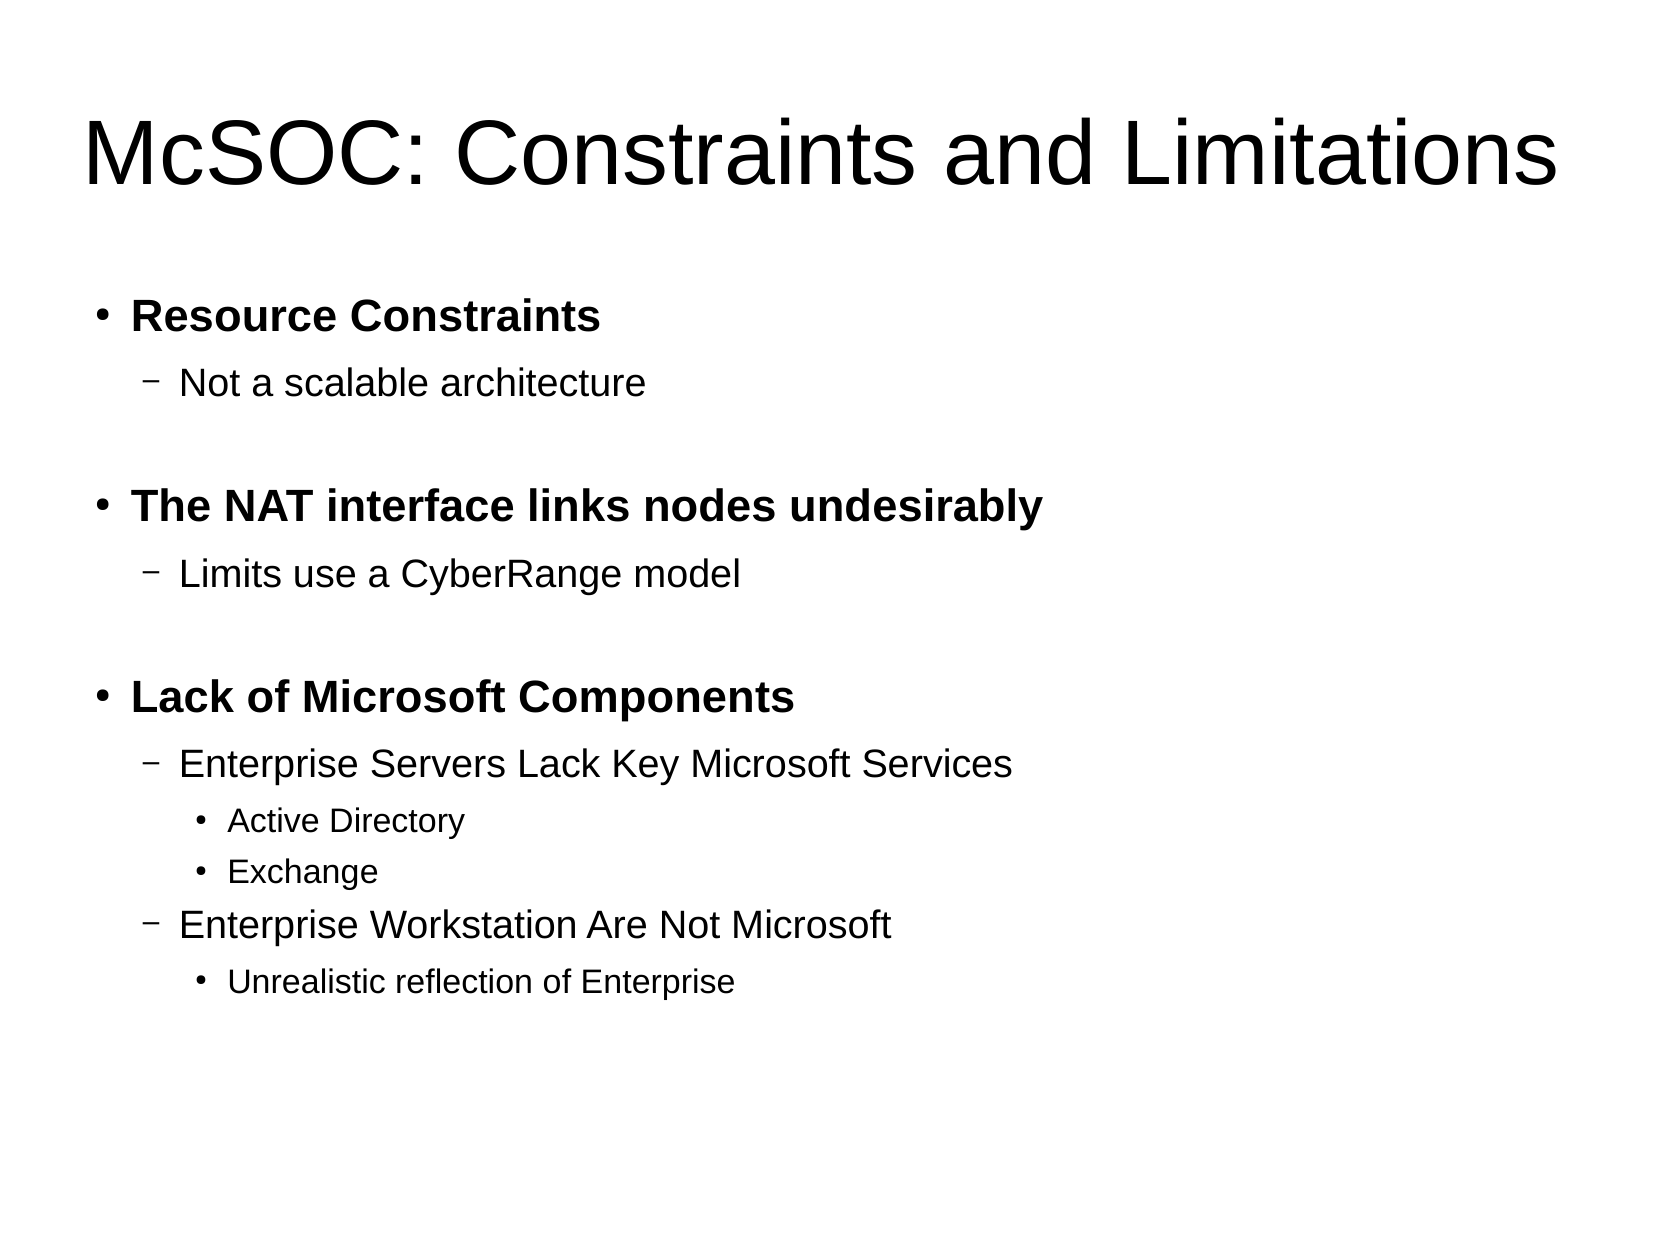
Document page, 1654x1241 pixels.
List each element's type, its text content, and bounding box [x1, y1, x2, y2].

title McSOC: Constraints and Limitations [82, 49, 1571, 257]
list Resource Constraints Not a scalable architecture The NAT interface links nodes undesirably Limits use a CyberRange model Lack of Microsoft Components Enterprise Servers Lack Key Microsoft Services Active Directory Exchange Enterprise Workstation Are Not Microsoft Unrealistic reflection of Enterprise [82, 290, 1571, 1010]
